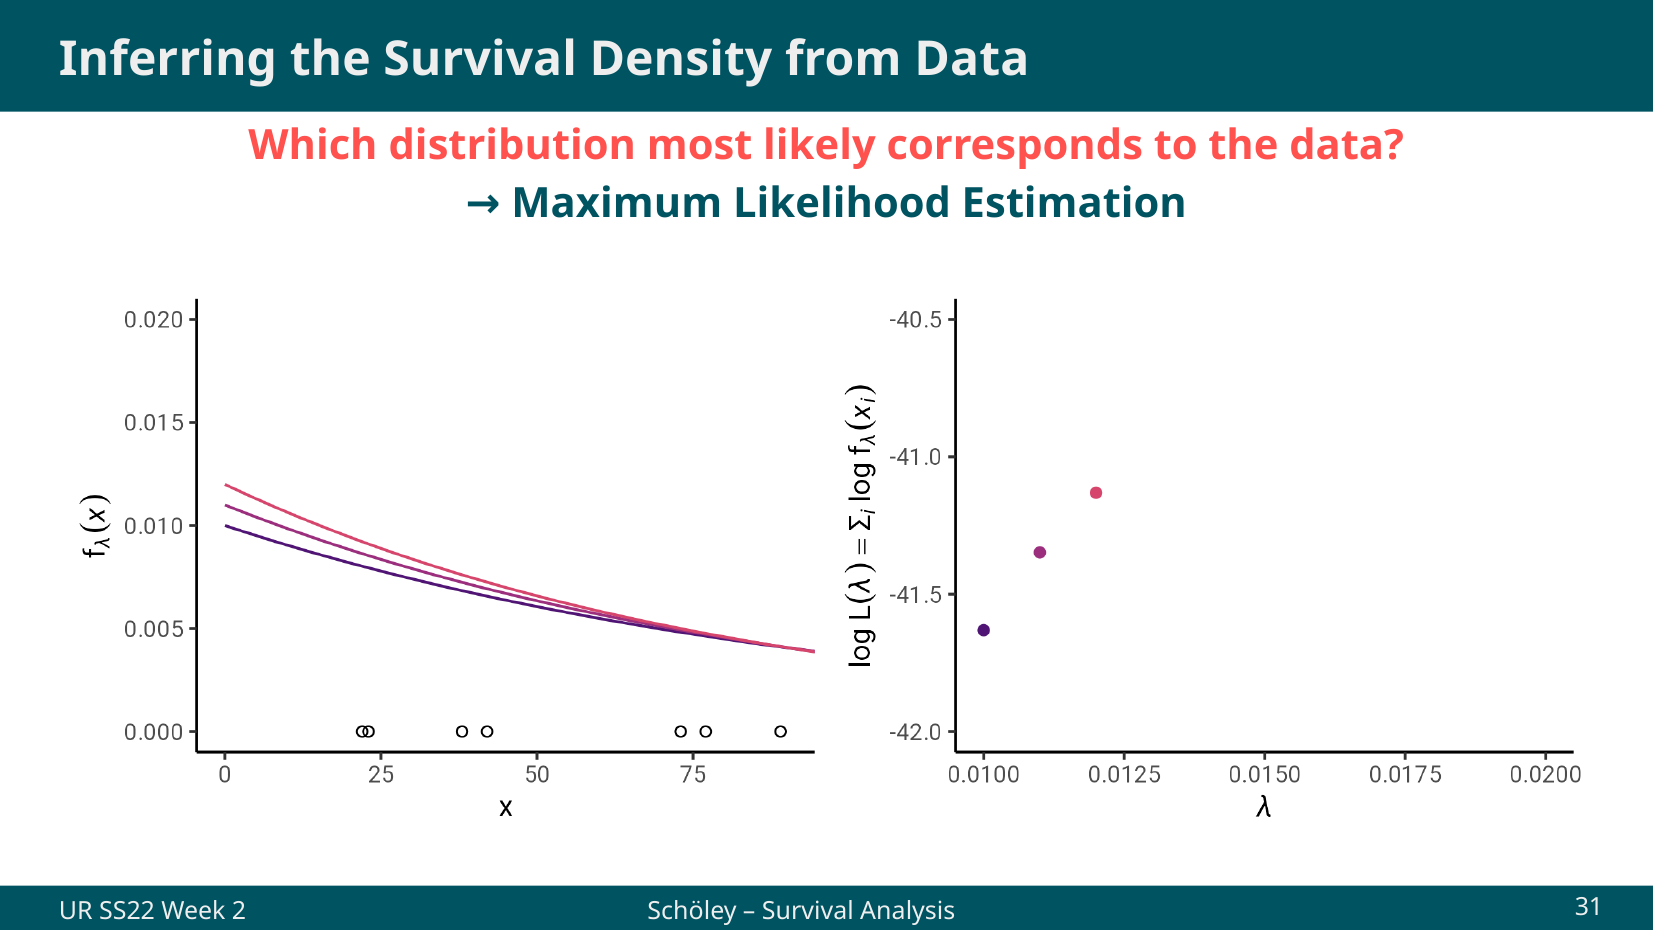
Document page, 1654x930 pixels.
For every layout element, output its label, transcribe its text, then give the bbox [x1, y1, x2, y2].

title Inferring the Survival Density from Data [58, 0, 1594, 107]
text_box Which distribution most likely corresponds to the data? → Maximum Likelihood Estimation [19, 107, 1634, 310]
picture [49, 269, 1603, 852]
